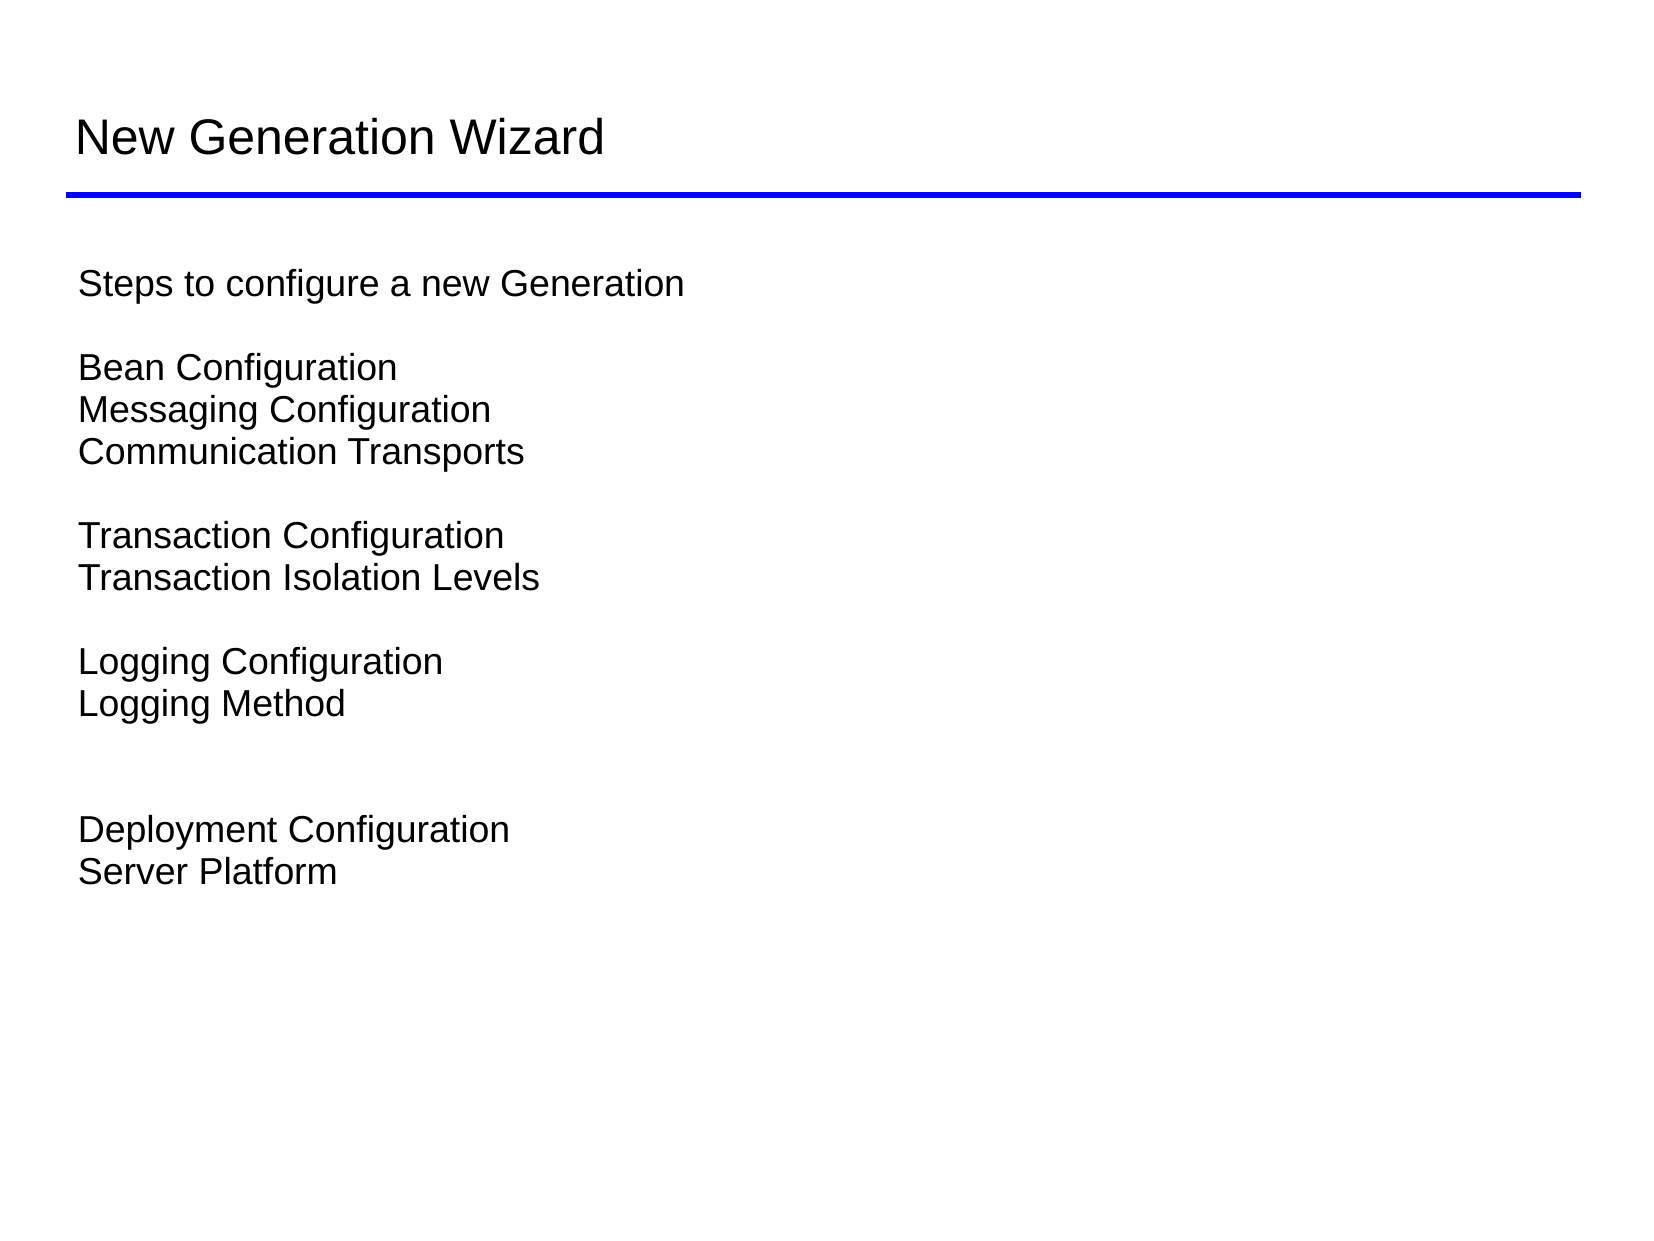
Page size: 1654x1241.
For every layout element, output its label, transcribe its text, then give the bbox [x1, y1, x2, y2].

text_box New Generation Wizard [60, 101, 621, 173]
text_box Steps to configure a new Generation Bean Configuration Messaging Configuration Communication Transports Transaction Configuration Transaction Isolation Levels Logging Configuration Logging Method Deployment Configuration Server Platform [63, 255, 700, 943]
